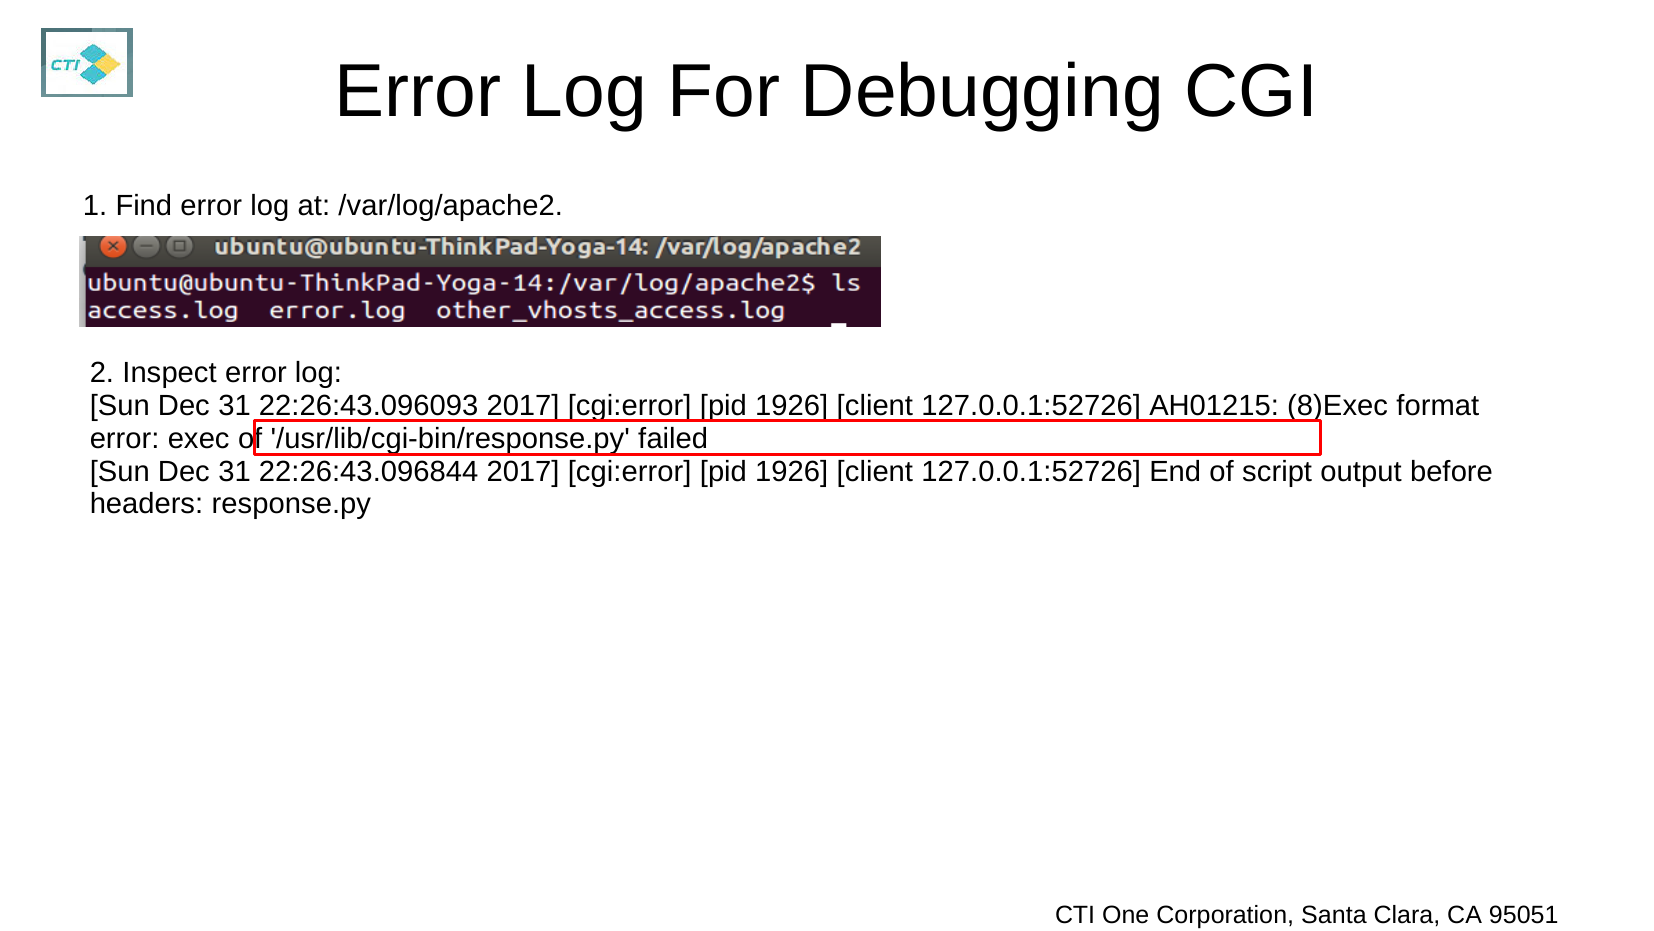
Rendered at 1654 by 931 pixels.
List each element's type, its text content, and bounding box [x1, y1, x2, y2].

picture [79, 236, 881, 327]
title Error Log For Debugging CGI [82, 10, 1571, 166]
text_box CTI One Corporation, Santa Clara, CA 95051 [1040, 888, 1585, 931]
text_box 2. Inspect error log: [Sun Dec 31 22:26:43.096093 2017] [cgi:error] [pid 1926] [client 127.0.0.1:52726] AH01215: (8)Exec format error: exec of '/usr/lib/cgi-bin/response.py' failed [Sun Dec 31 22:26:43.096844 2017] [cgi:error] [pid 1926] [client 127.0.0.1:52726] End of script output before headers: response.py [75, 348, 1516, 521]
text_box 1. Find error log at: /var/log/apache2. [59, 181, 1526, 259]
picture [41, 28, 133, 97]
